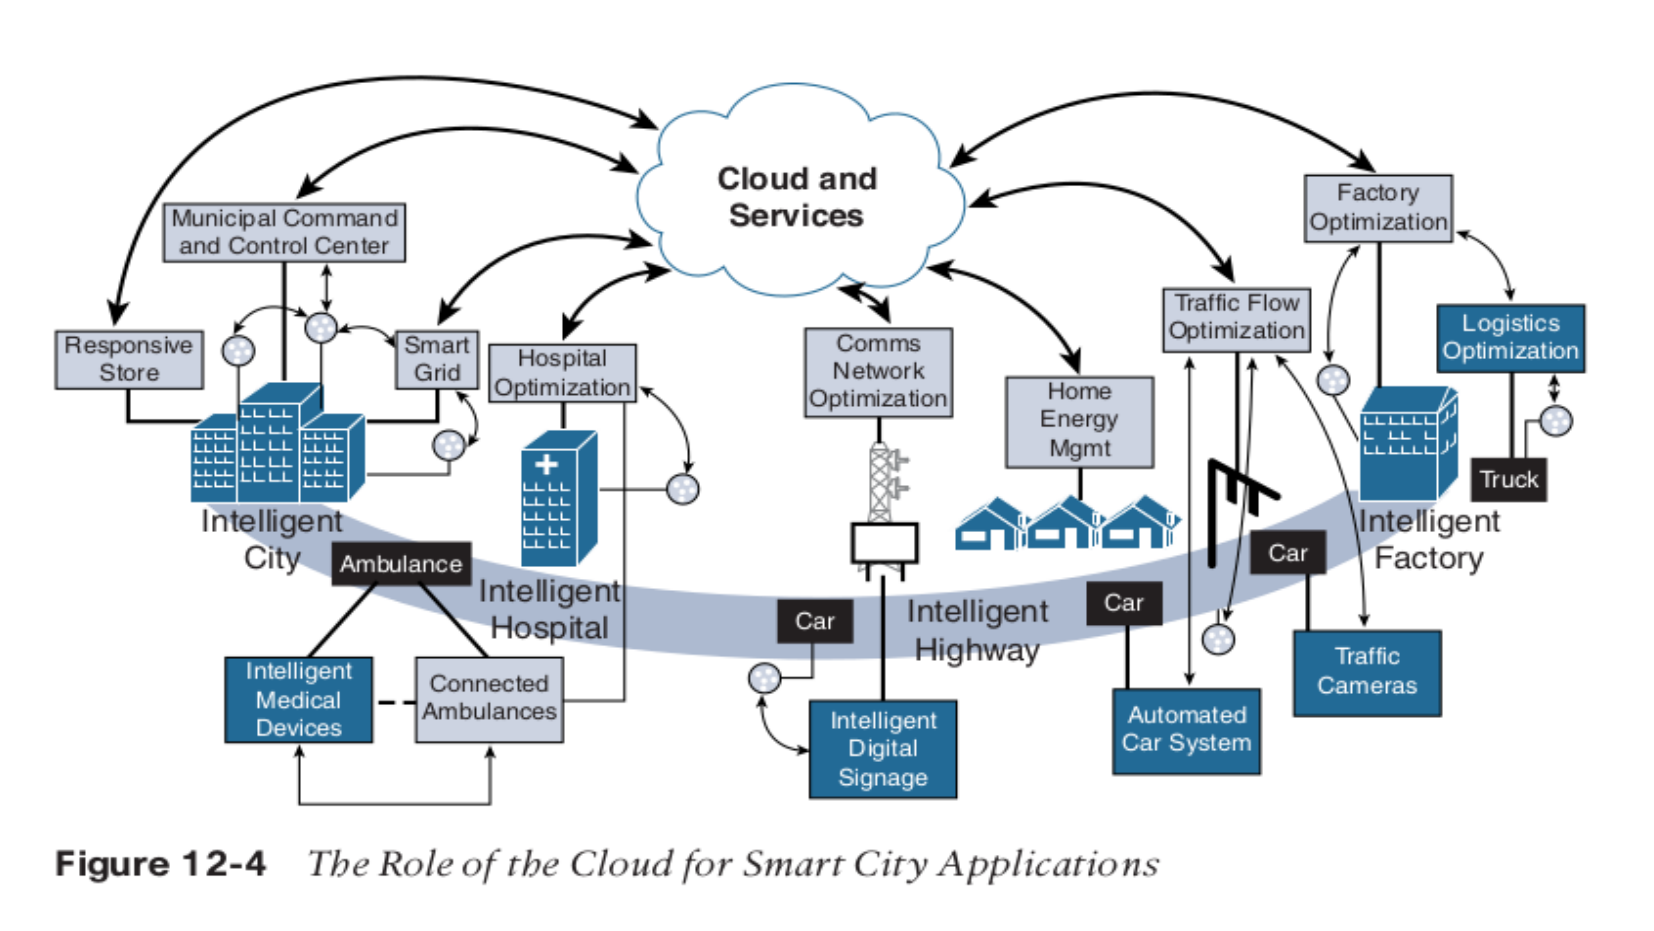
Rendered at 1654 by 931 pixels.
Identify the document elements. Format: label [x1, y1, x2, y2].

picture [37, 37, 1613, 901]
